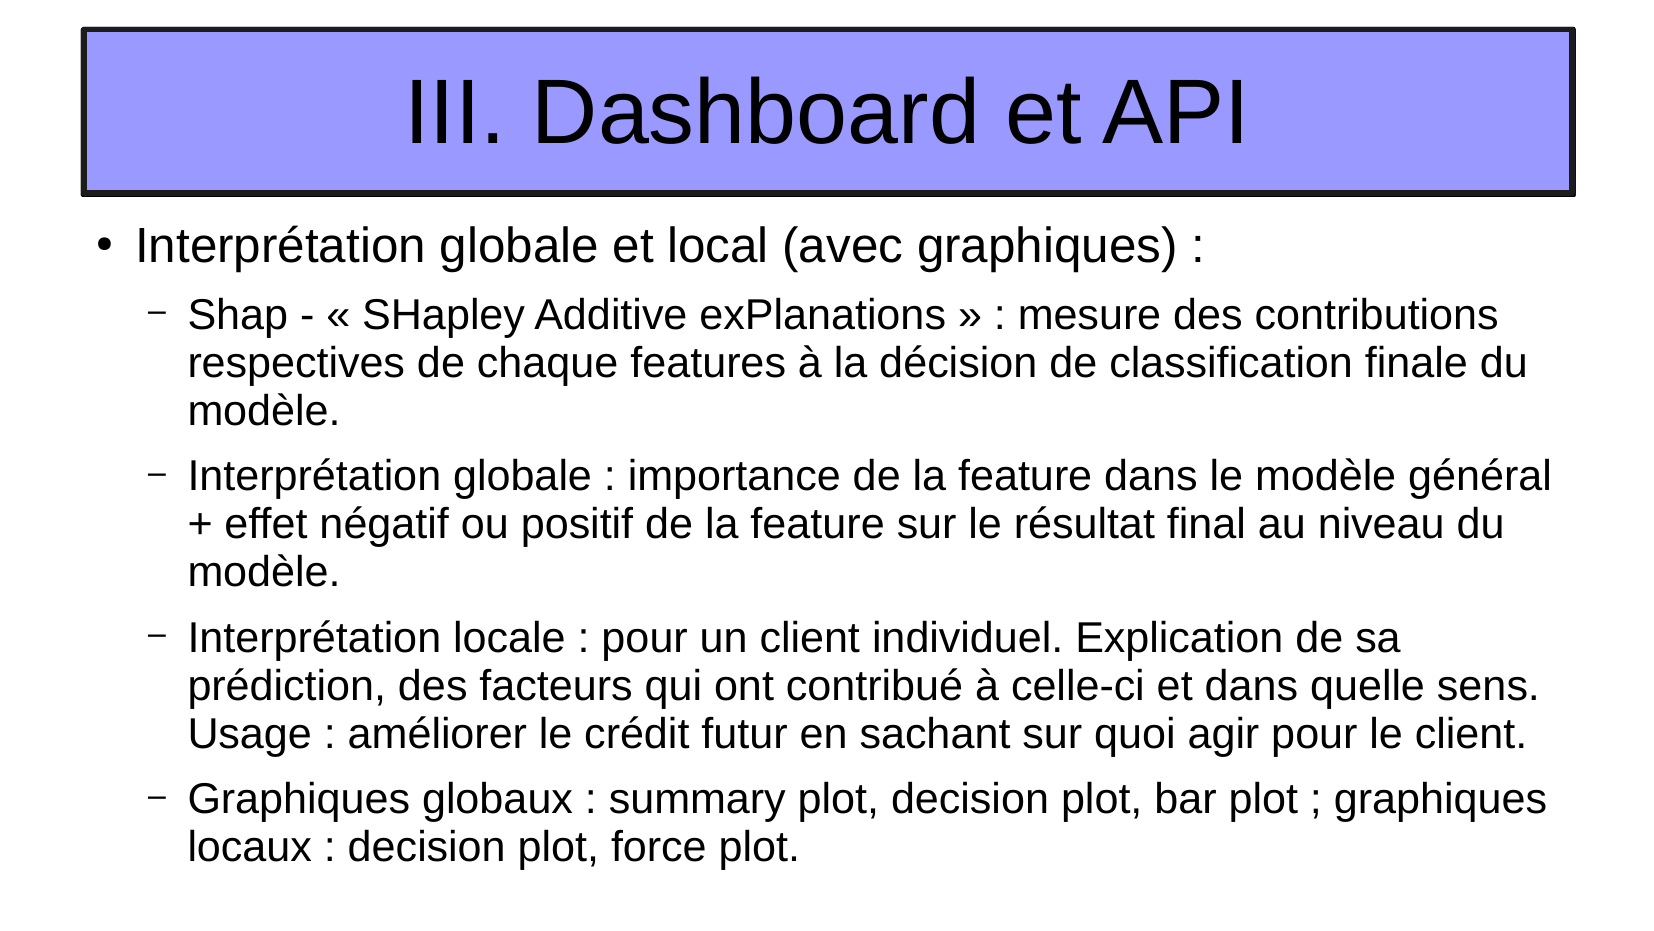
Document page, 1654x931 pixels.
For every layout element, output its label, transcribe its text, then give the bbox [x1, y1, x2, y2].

title III. Dashboard et API [83, 29, 1573, 194]
list Interprétation globale et local (avec graphiques) : Shap - « SHapley Additive exPlanations » : mesure des contributions respectives de chaque features à la décision de classification finale du modèle. Interprétation globale : importance de la feature dans le modèle général + effet négatif ou positif de la feature sur le résultat final au niveau du modèle. Interprétation locale : pour un client individuel. Explication de sa prédiction, des facteurs qui ont contribué à celle-ci et dans quelle sens. Usage : améliorer le crédit futur en sachant sur quoi agir pour le client. Graphiques globaux : summary plot, decision plot, bar plot ; graphiques locaux : decision plot, force plot. [82, 217, 1571, 875]
